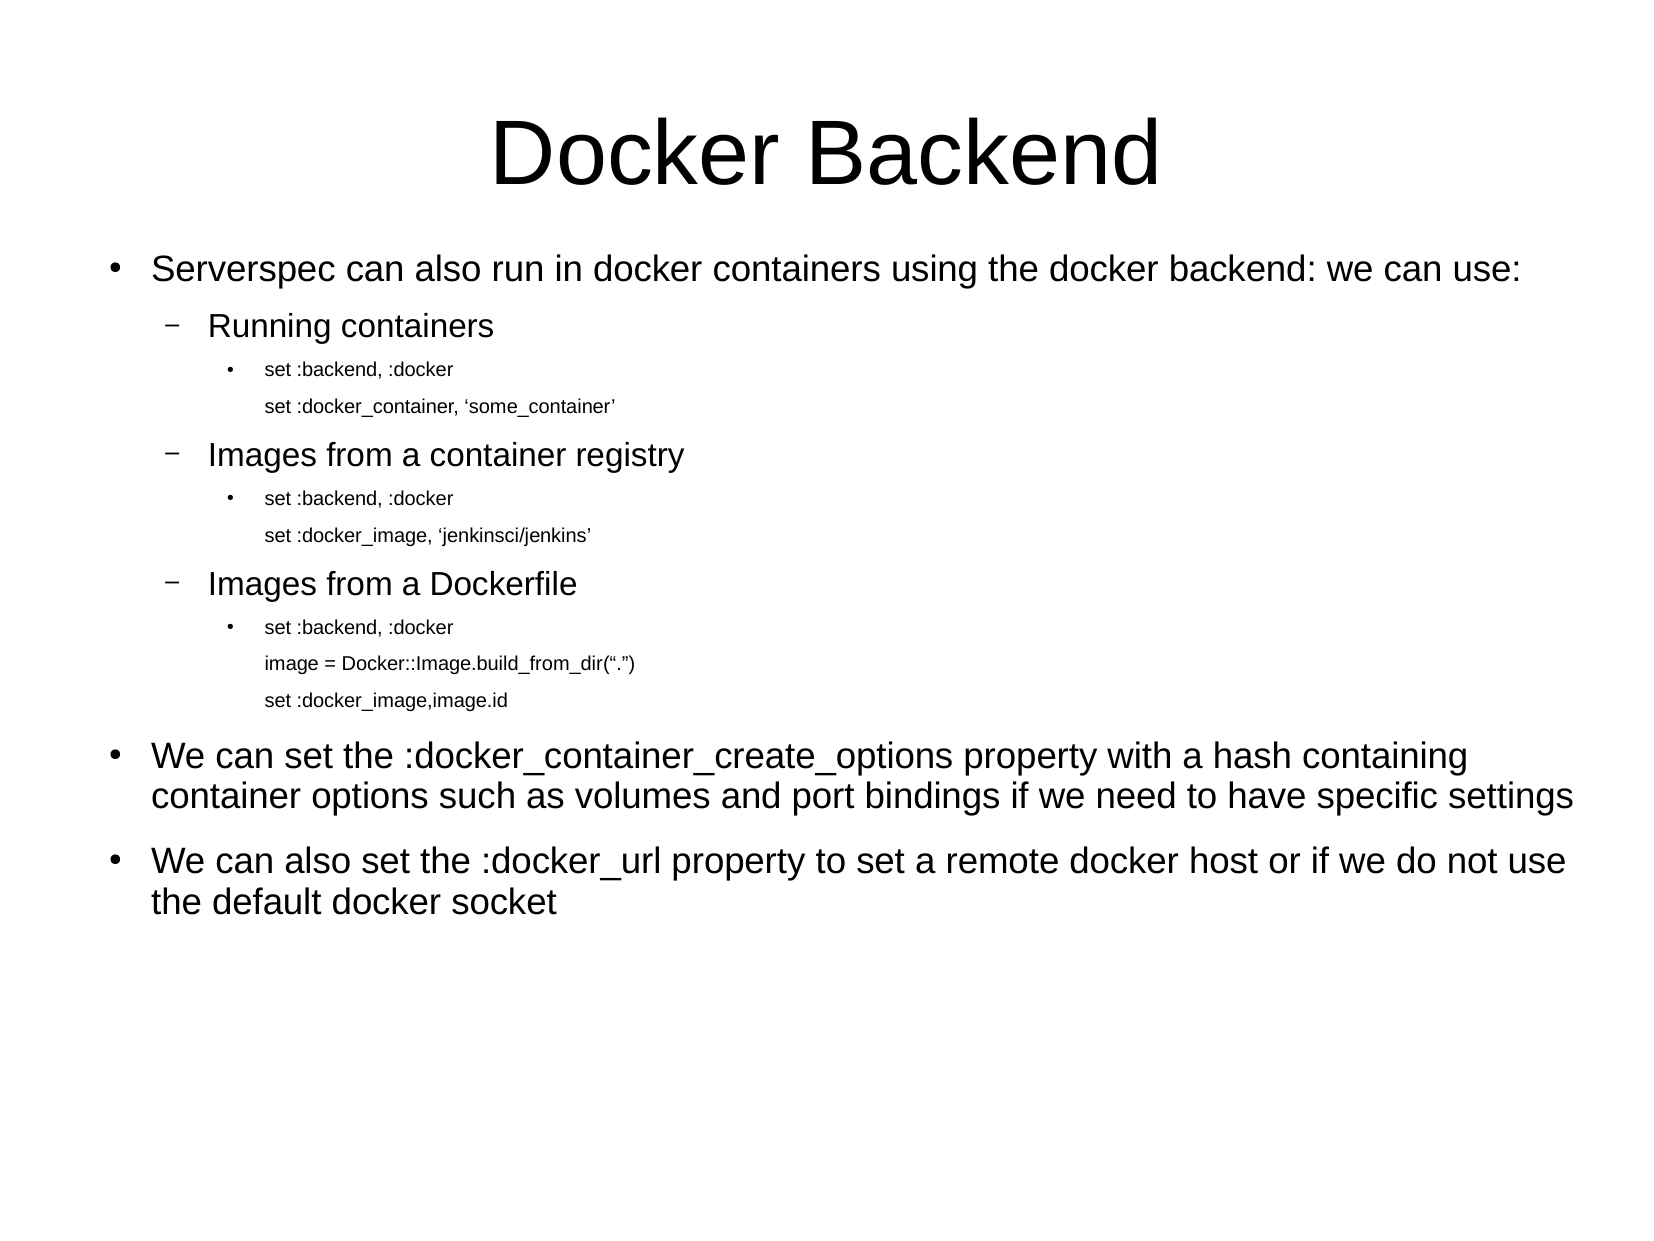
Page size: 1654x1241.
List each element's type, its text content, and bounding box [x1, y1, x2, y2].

title Docker Backend [82, 49, 1571, 257]
list Serverspec can also run in docker containers using the docker backend: we can use: Running containers set :backend, :docker set :docker_container, ‘some_container’ Images from a container registry set :backend, :docker set :docker_image, ‘jenkinsci/jenkins’ Images from a Dockerfile set :backend, :docker image = Docker::Image.build_from_dir(“.”) set :docker_image,image.id We can set the :docker_container_create_options property with a hash containing container options such as volumes and port bindings if we need to have specific settings We can also set the :docker_url property to set a remote docker host or if we do not use the default docker socket [94, 248, 1583, 968]
